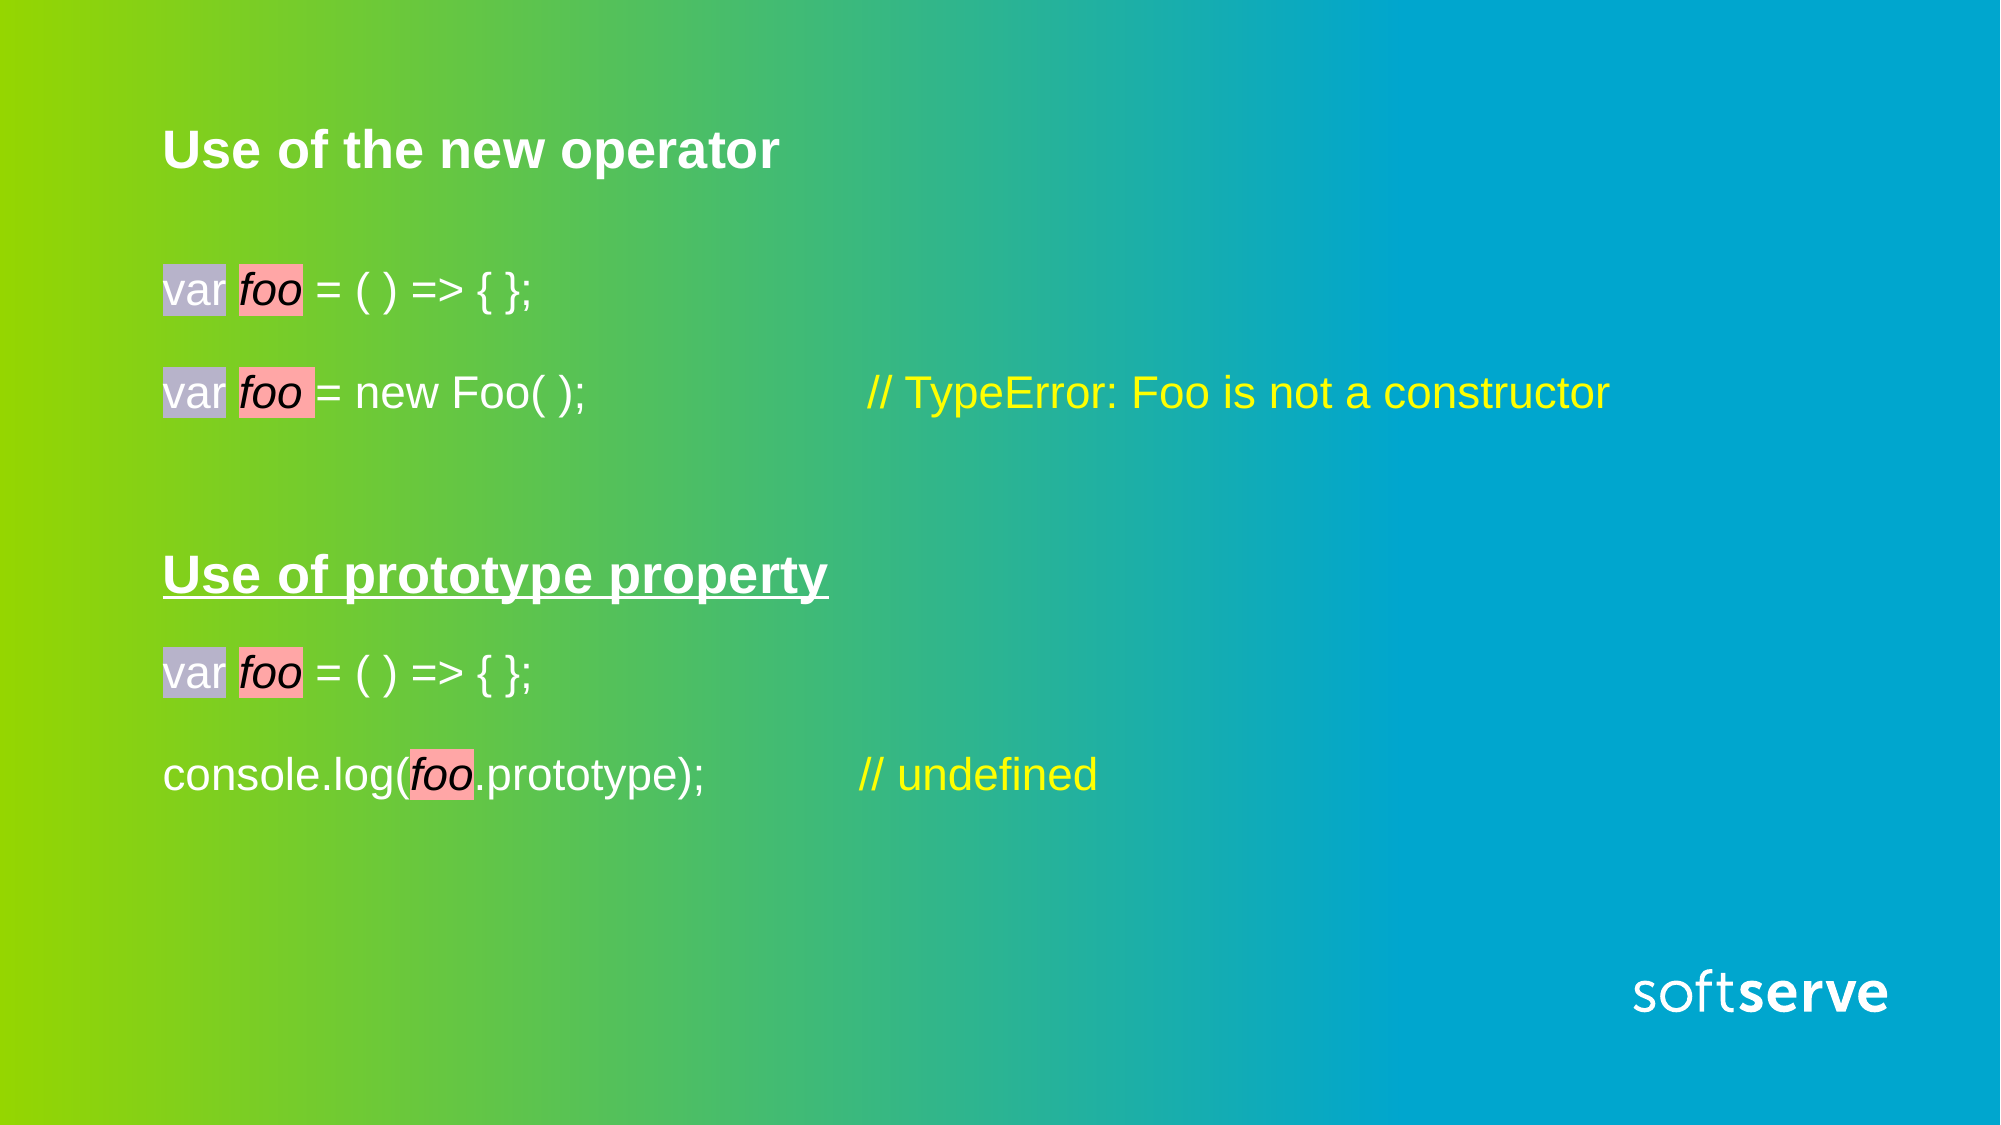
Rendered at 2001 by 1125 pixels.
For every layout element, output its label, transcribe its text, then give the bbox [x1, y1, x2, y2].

text_box Use of the new operator var foo = ( ) => { }; var foo = new Foo( ); // TypeError: Foo is not a constructor Use of prototype property var foo = ( ) => { }; console.log(foo.prototype); // undefined [147, 112, 1772, 934]
